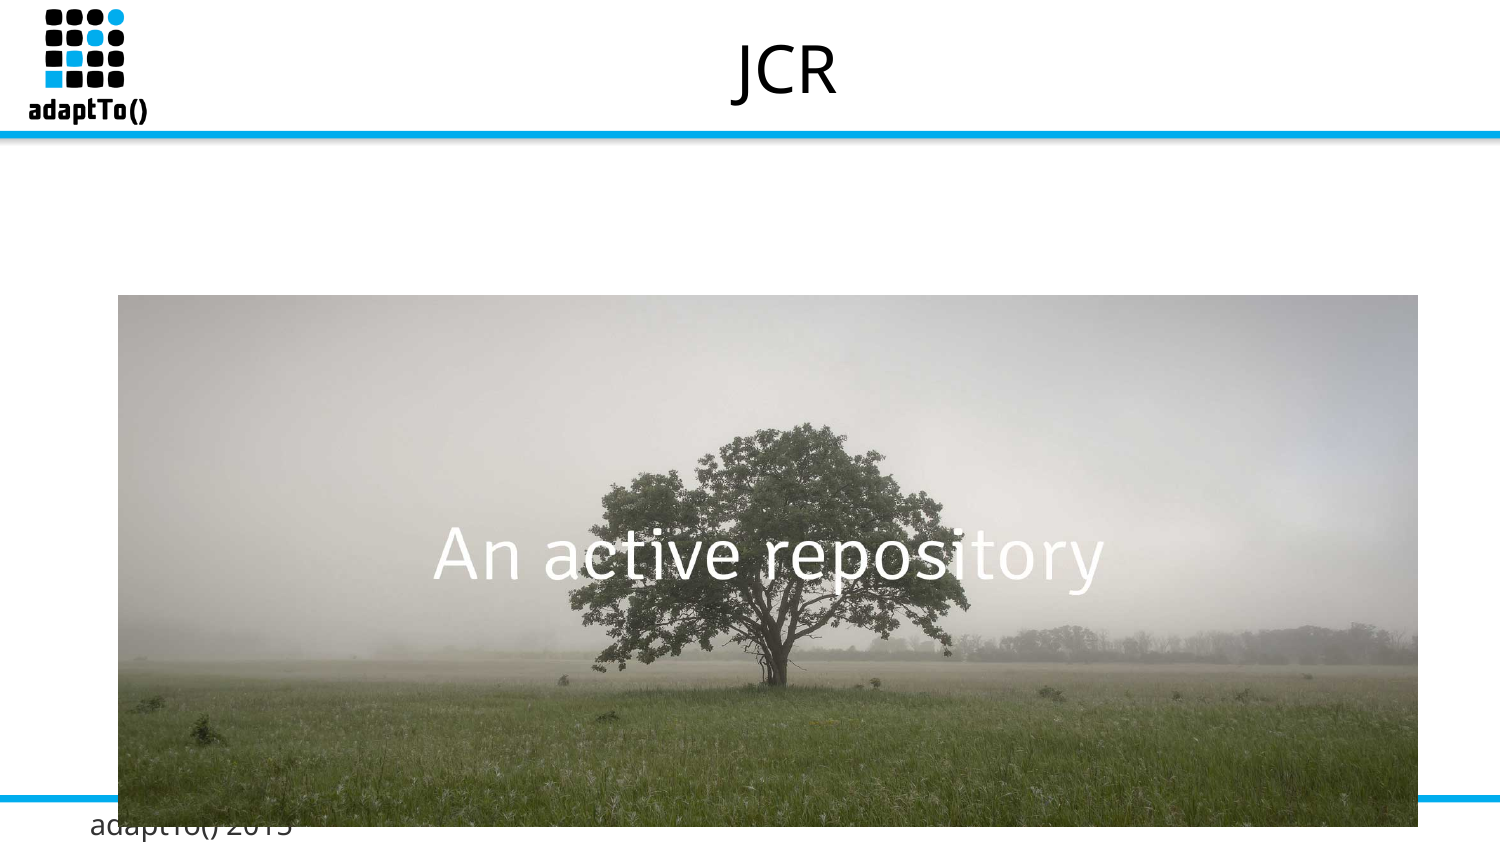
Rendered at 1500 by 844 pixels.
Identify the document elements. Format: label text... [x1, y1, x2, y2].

title JCR [150, 15, 1425, 121]
picture [27, 6, 148, 126]
picture [118, 295, 1418, 827]
